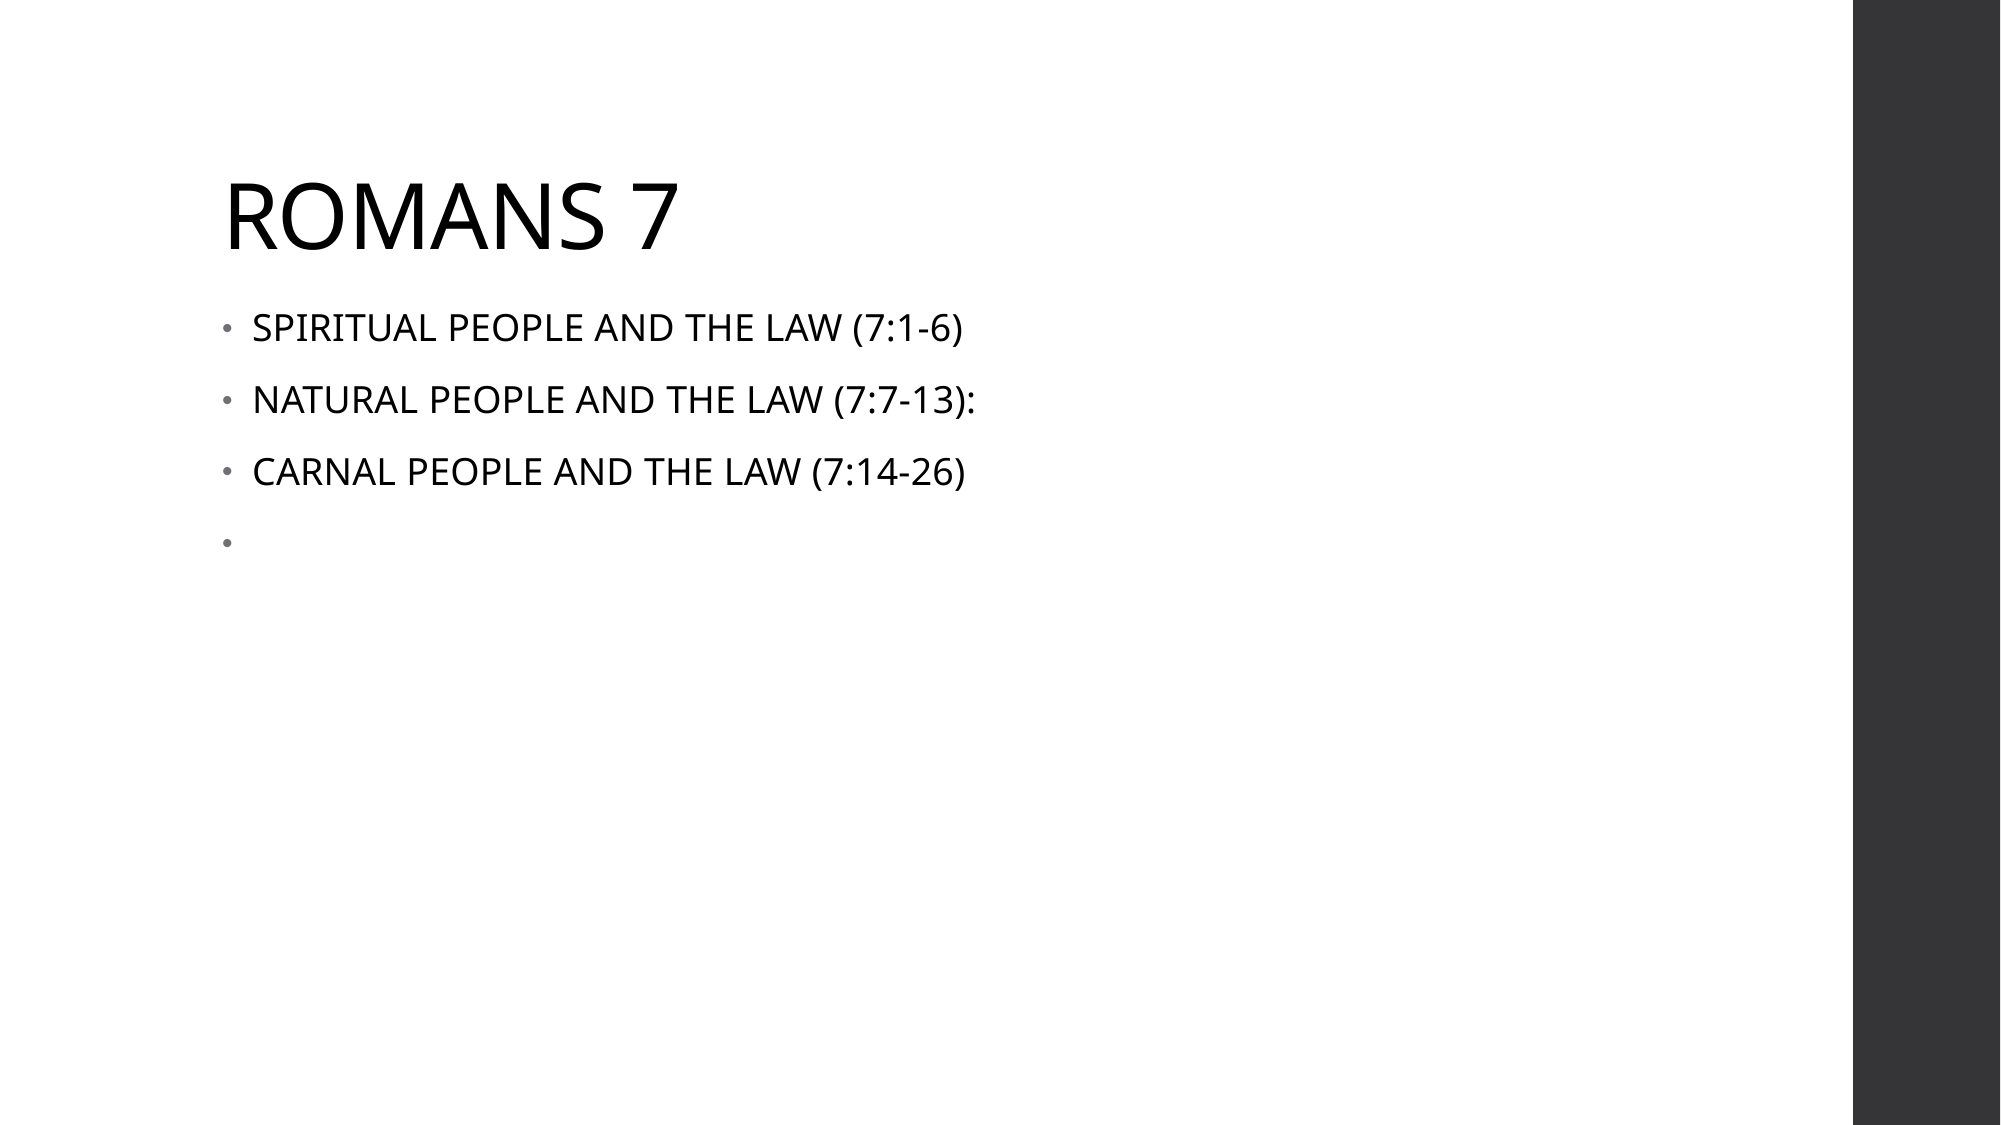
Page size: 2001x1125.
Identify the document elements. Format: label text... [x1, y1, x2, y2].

list SPIRITUAL PEOPLE AND THE LAW (7:1-6) NATURAL PEOPLE AND THE LAW (7:7-13): CARNAL PEOPLE AND THE LAW (7:14-26) [206, 299, 1617, 1014]
title ROMANS 7 [206, 60, 1797, 278]
